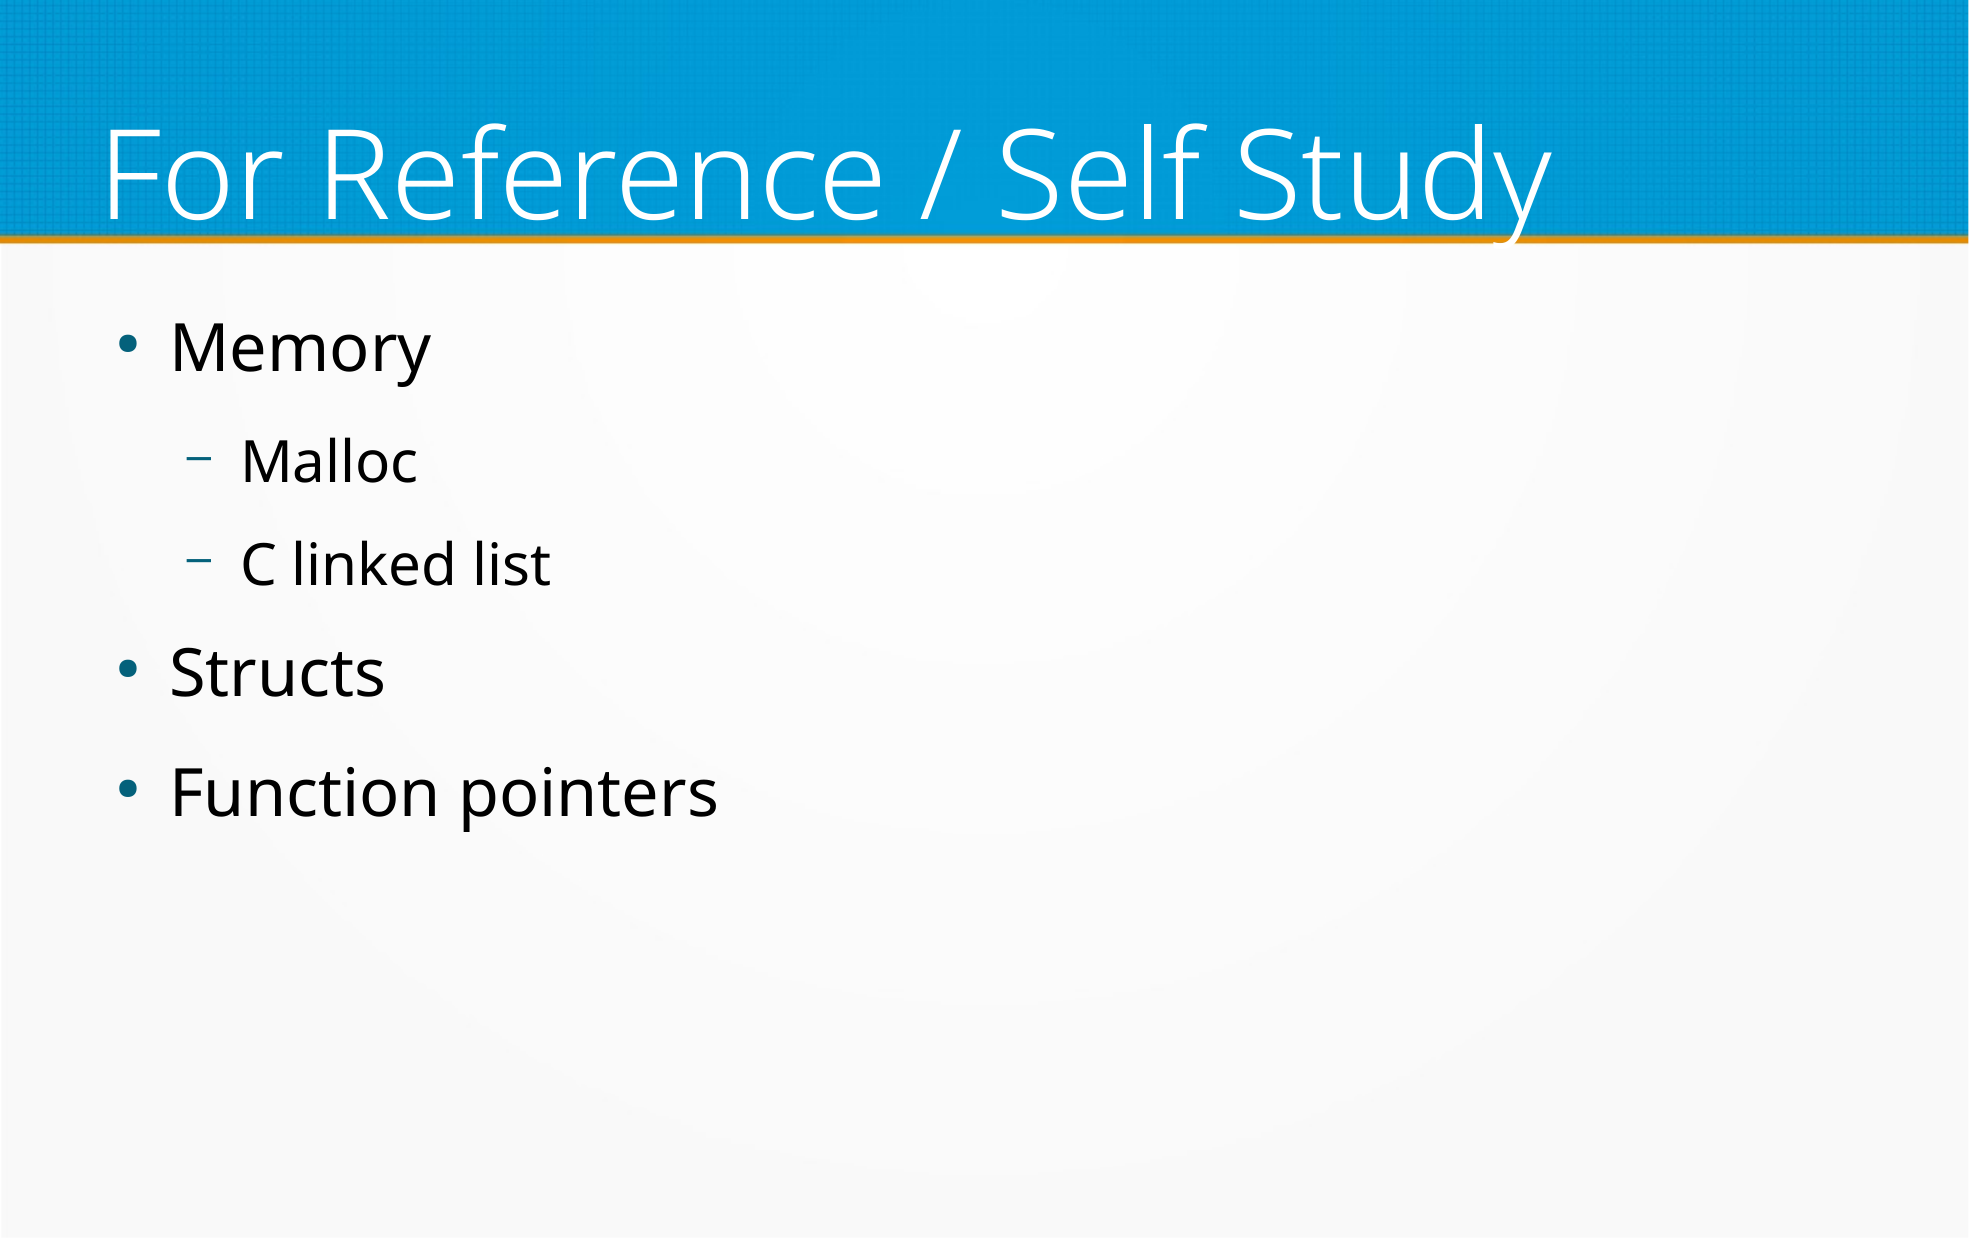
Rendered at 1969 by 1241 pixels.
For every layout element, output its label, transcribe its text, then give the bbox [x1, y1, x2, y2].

picture [0, 233, 1969, 1241]
title For Reference / Self Study [98, 49, 1870, 257]
list Memory Malloc C linked list Structs Function pointers [98, 300, 1876, 1186]
